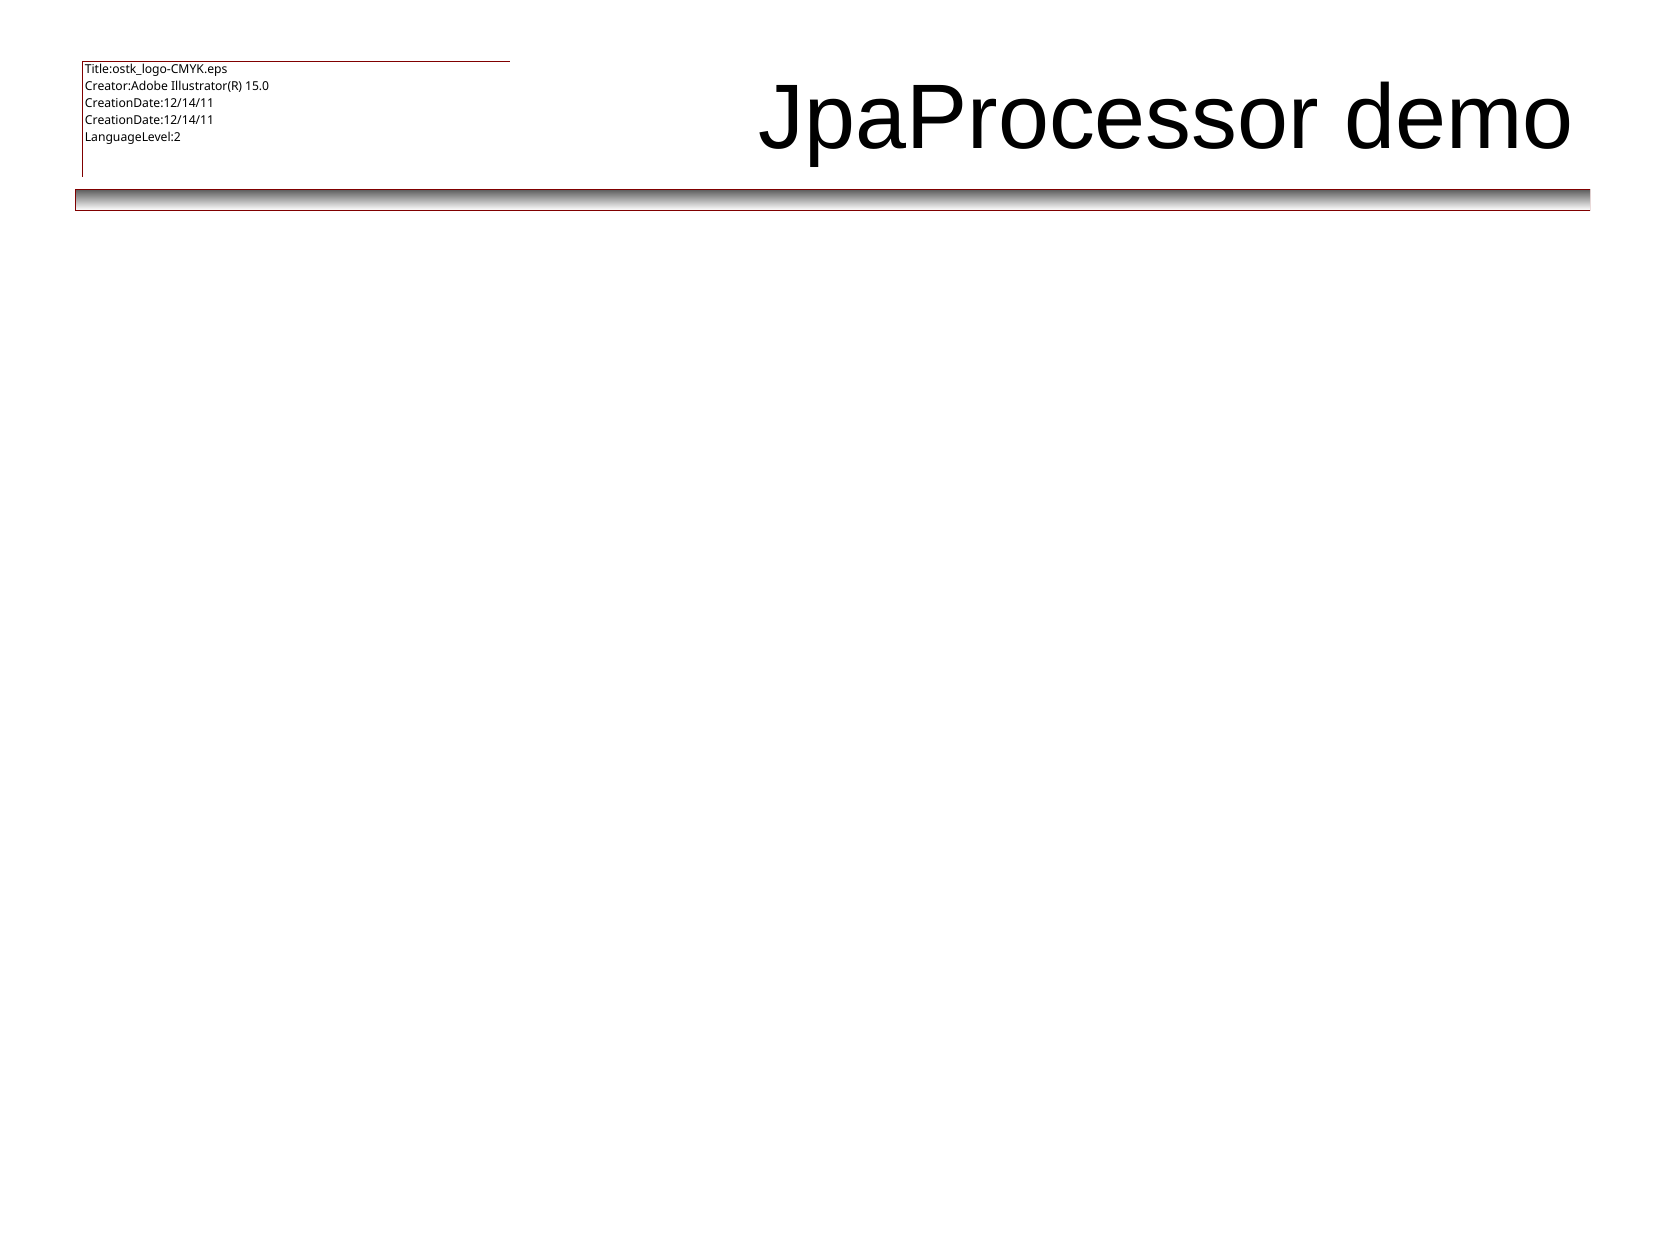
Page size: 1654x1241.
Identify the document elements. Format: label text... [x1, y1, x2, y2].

title JpaProcessor demo [529, 65, 1576, 169]
